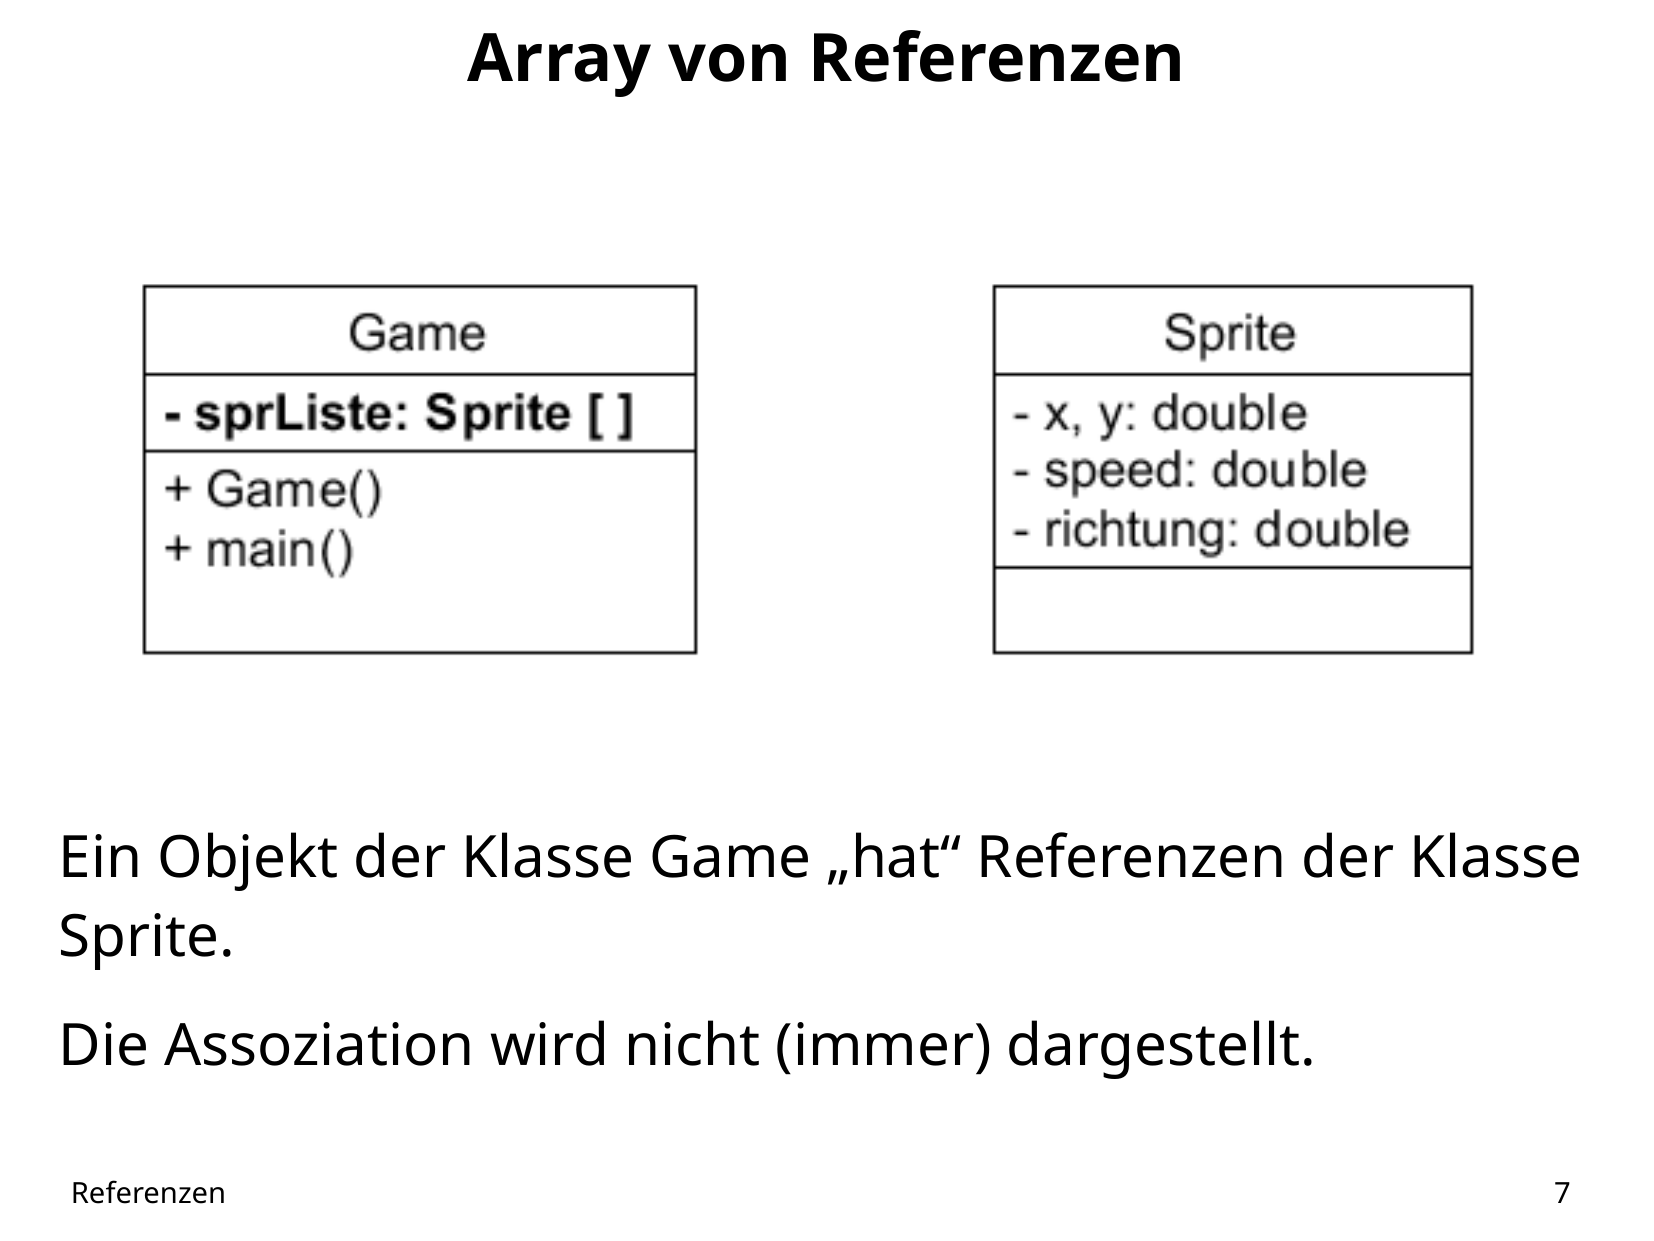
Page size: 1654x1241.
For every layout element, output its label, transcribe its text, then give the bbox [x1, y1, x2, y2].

list Ein Objekt der Klasse Game „hat“ Referenzen der Klasse Sprite. Die Assoziation wird nicht (immer) dargestellt. [59, 814, 1607, 1146]
picture [141, 283, 1477, 658]
title Array von Referenzen [0, 5, 1654, 107]
